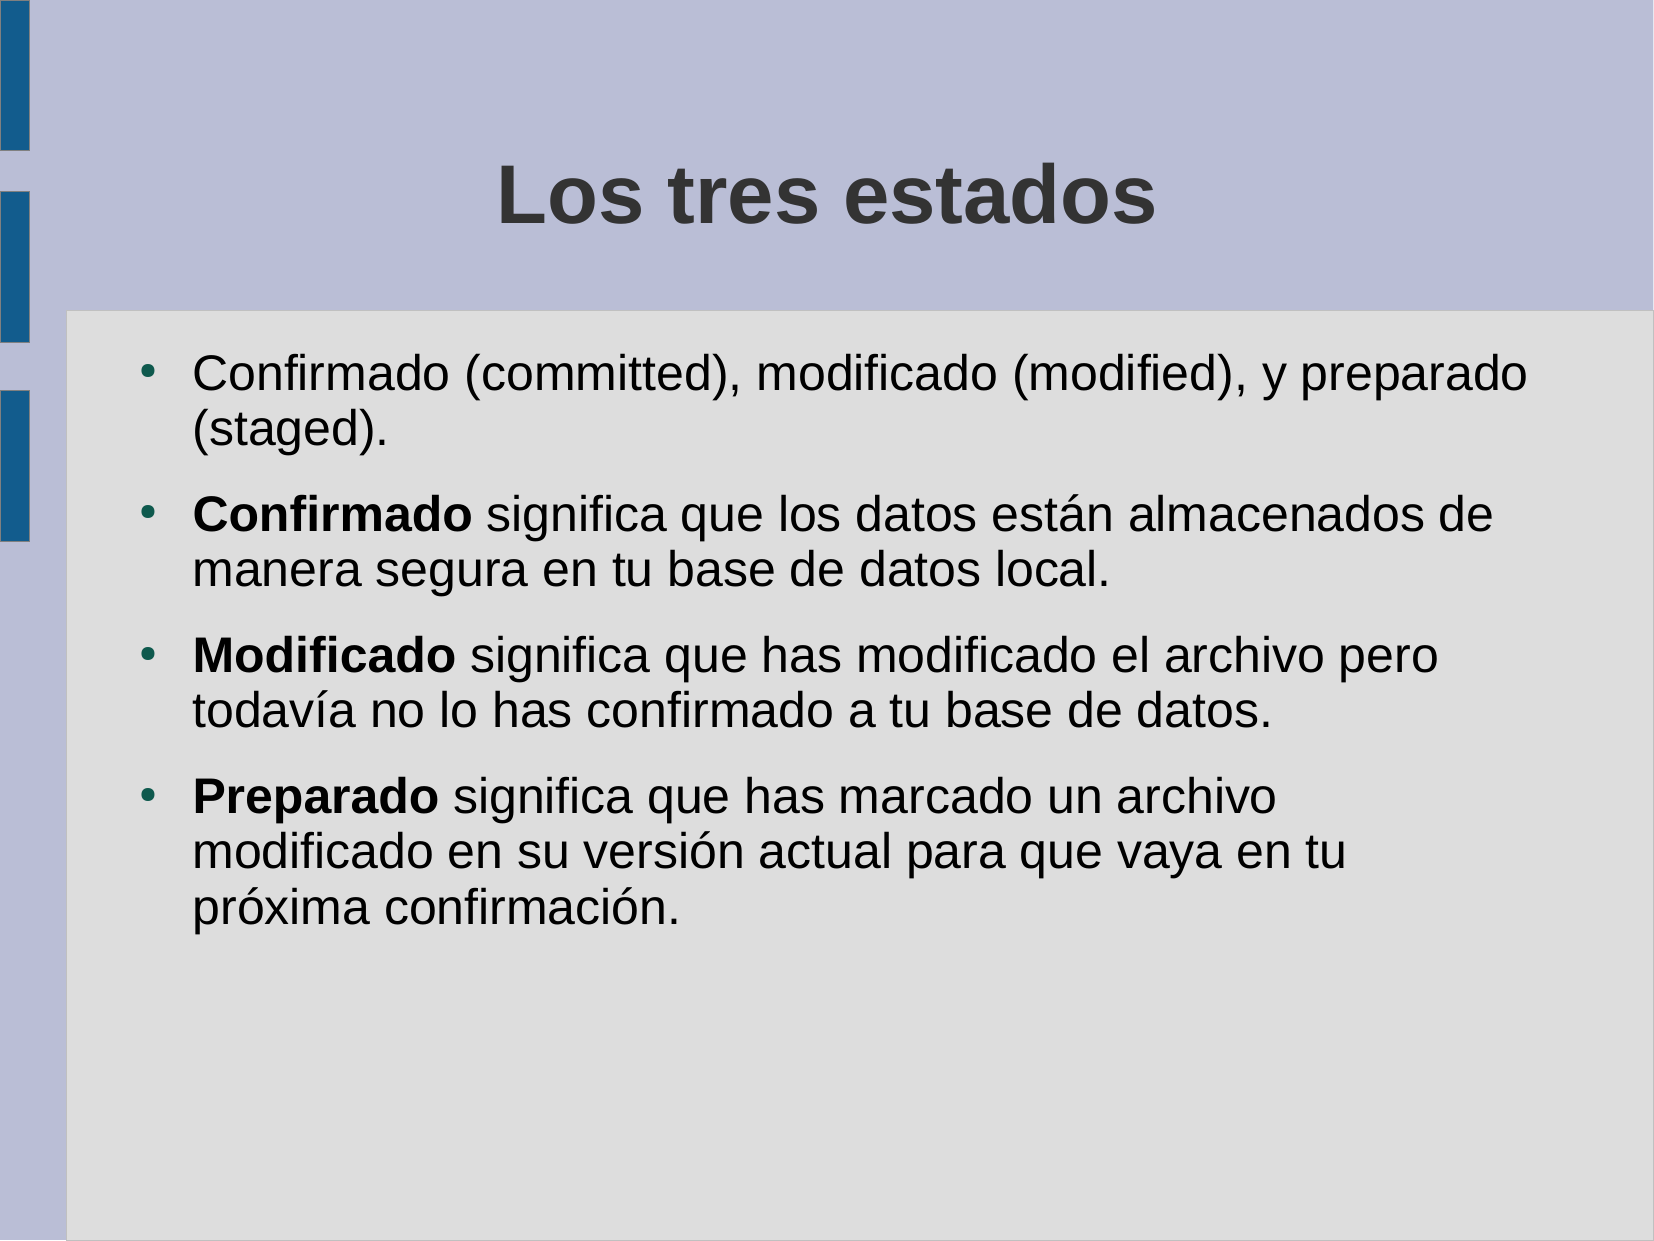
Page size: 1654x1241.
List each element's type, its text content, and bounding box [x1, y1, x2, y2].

list Confirmado (committed), modificado (modified), y preparado (staged). Confirmado significa que los datos están almacenados de manera segura en tu base de datos local. Modificado significa que has modificado el archivo pero todavía no lo has confirmado a tu base de datos. Preparado significa que has marcado un archivo modificado en su versión actual para que vaya en tu próxima confirmación. [121, 344, 1534, 1127]
title Los tres estados [121, 91, 1534, 299]
